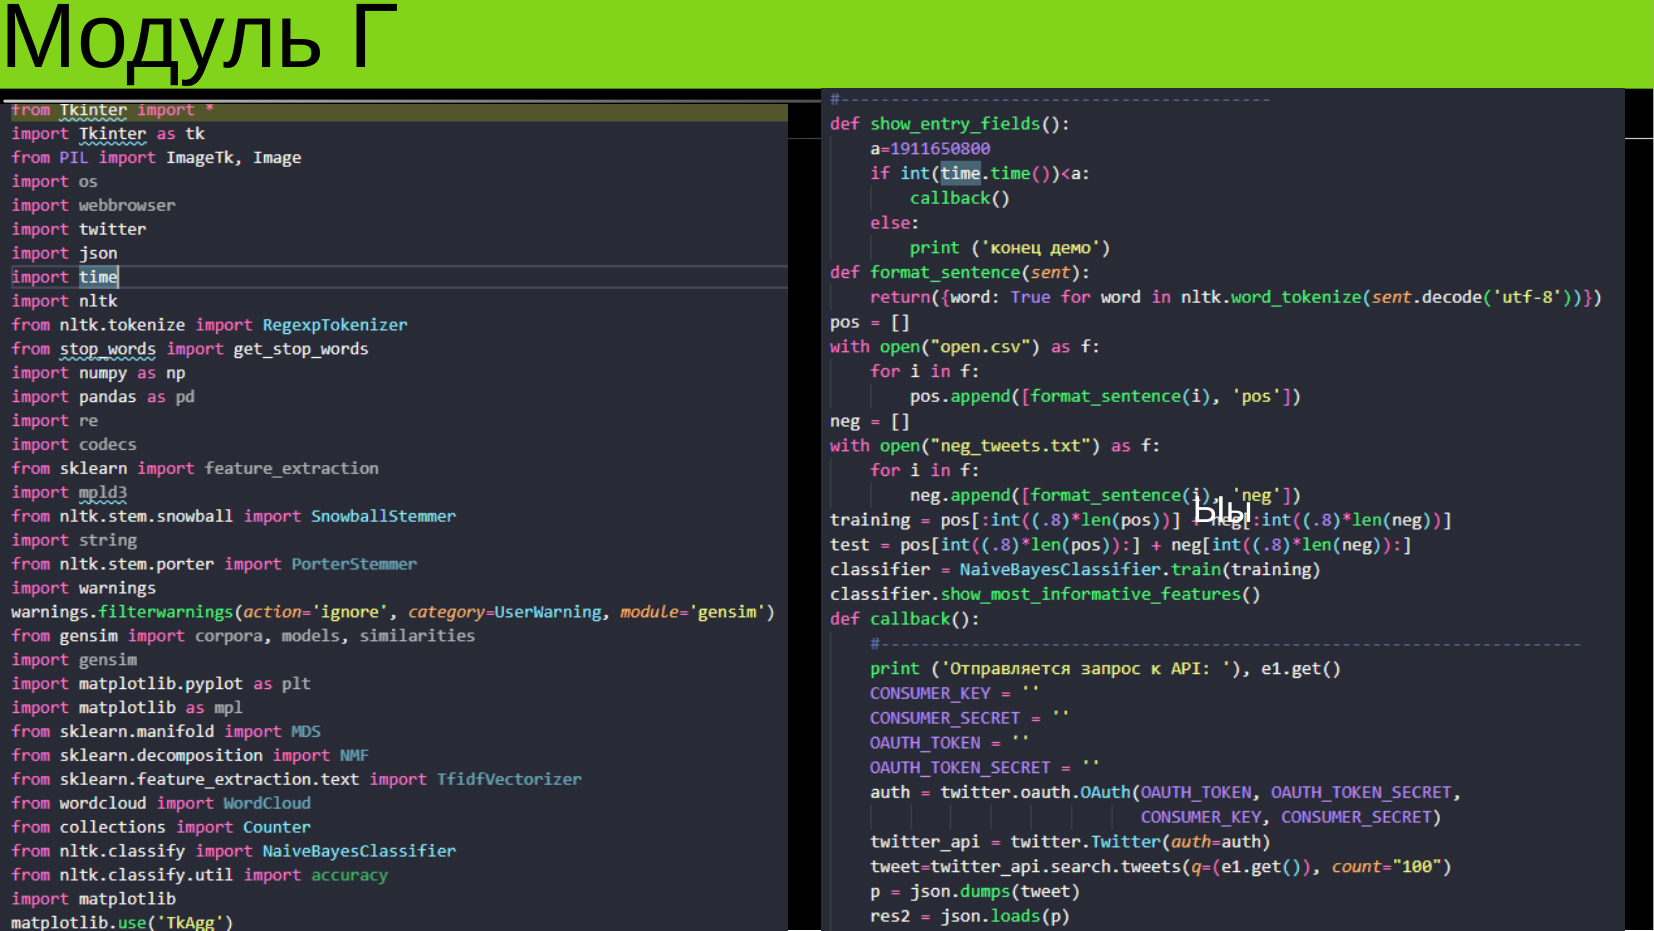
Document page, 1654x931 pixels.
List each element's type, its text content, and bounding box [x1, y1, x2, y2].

title Модуль Г [0, 0, 1654, 89]
picture [821, 88, 1625, 931]
picture [0, 104, 788, 931]
